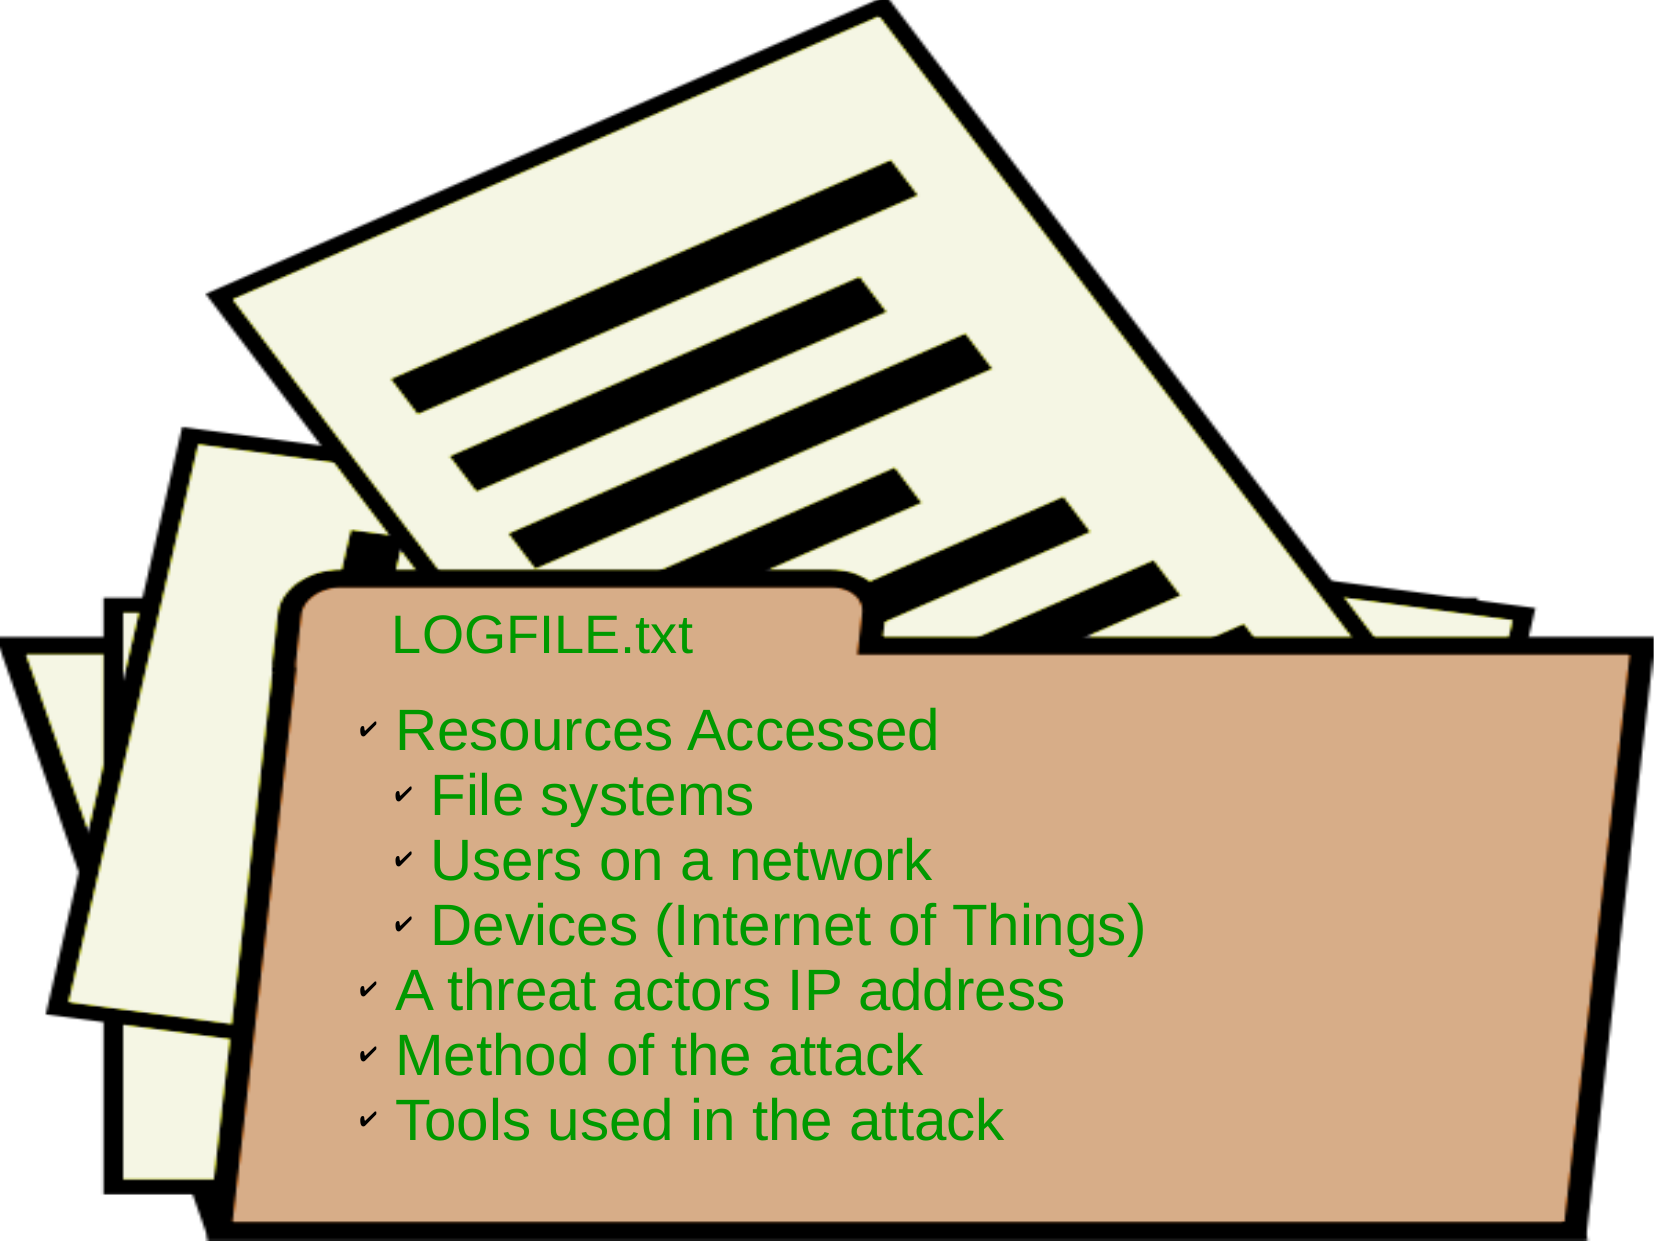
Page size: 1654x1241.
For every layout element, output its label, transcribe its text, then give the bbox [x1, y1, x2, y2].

picture [0, 0, 1654, 1241]
text_box Resources Accessed File systems Users on a network Devices (Internet of Things) A threat actors IP address Method of the attack Tools used in the attack [345, 690, 1561, 1160]
text_box LOGFILE.txt [377, 596, 723, 673]
